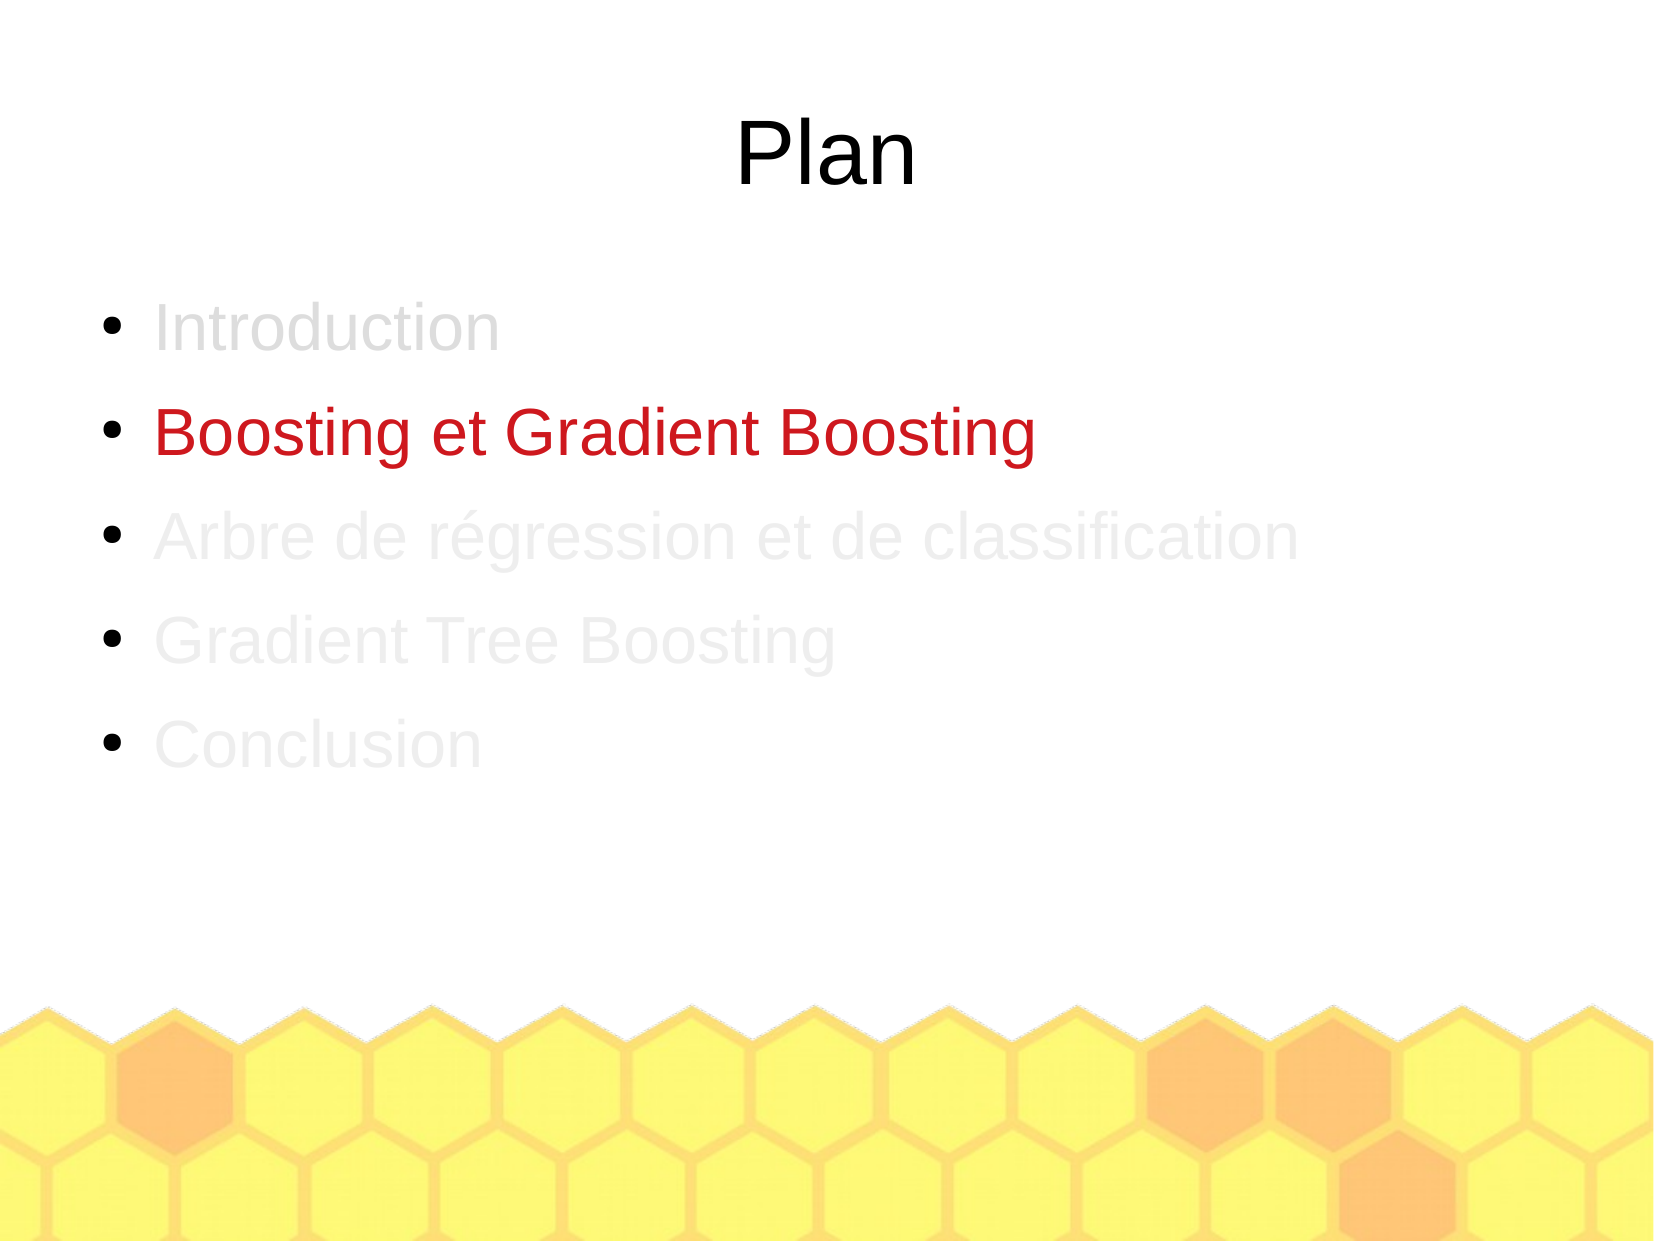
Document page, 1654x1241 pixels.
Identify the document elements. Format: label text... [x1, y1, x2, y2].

title Plan [82, 49, 1571, 257]
picture [0, 1001, 1654, 1241]
list Introduction Boosting et Gradient Boosting Arbre de régression et de classification Gradient Tree Boosting Conclusion [82, 290, 1571, 1010]
